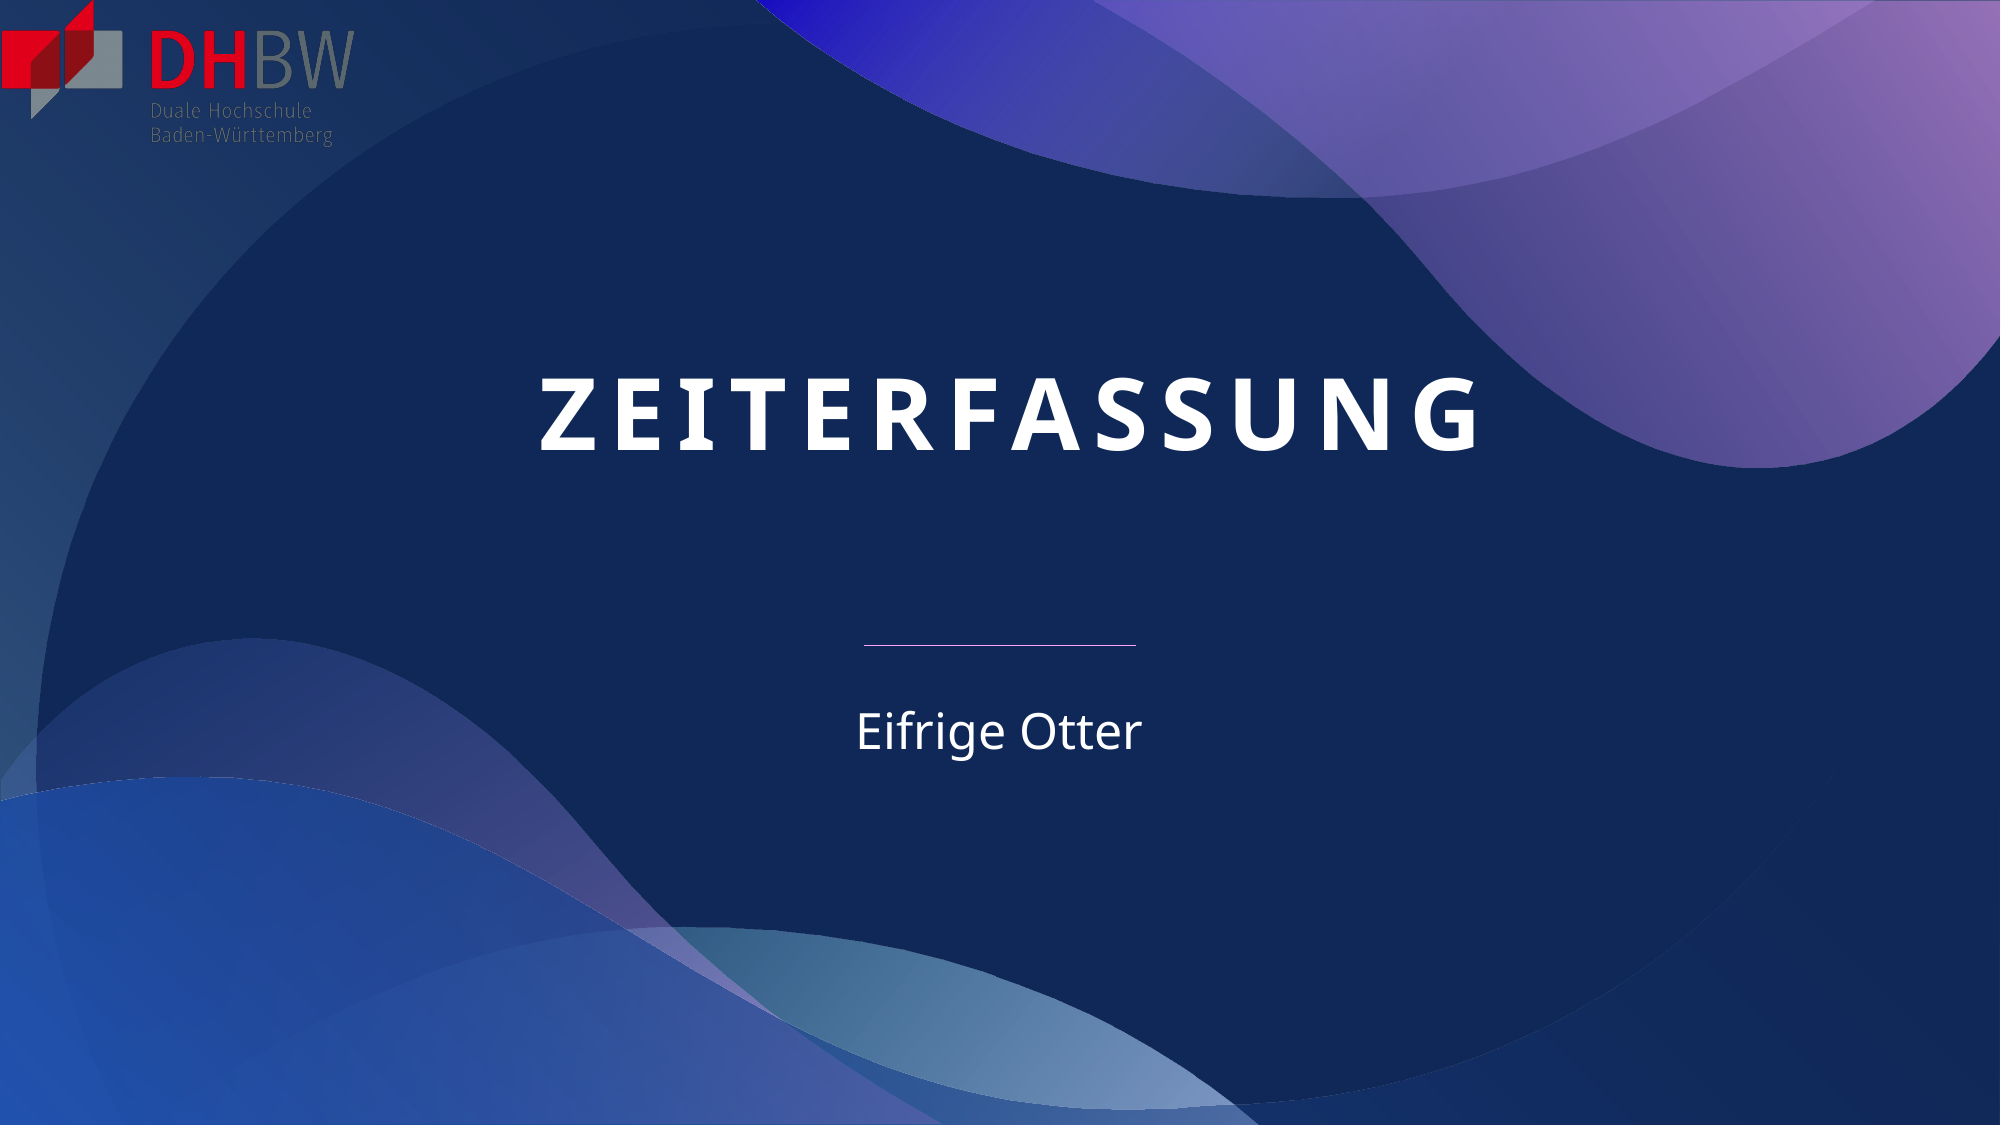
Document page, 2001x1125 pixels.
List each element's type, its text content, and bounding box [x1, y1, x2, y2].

subtitle Eifrige Otter [420, 698, 1580, 824]
picture [1, 0, 355, 148]
title Zeiterfassung [203, 356, 1832, 600]
